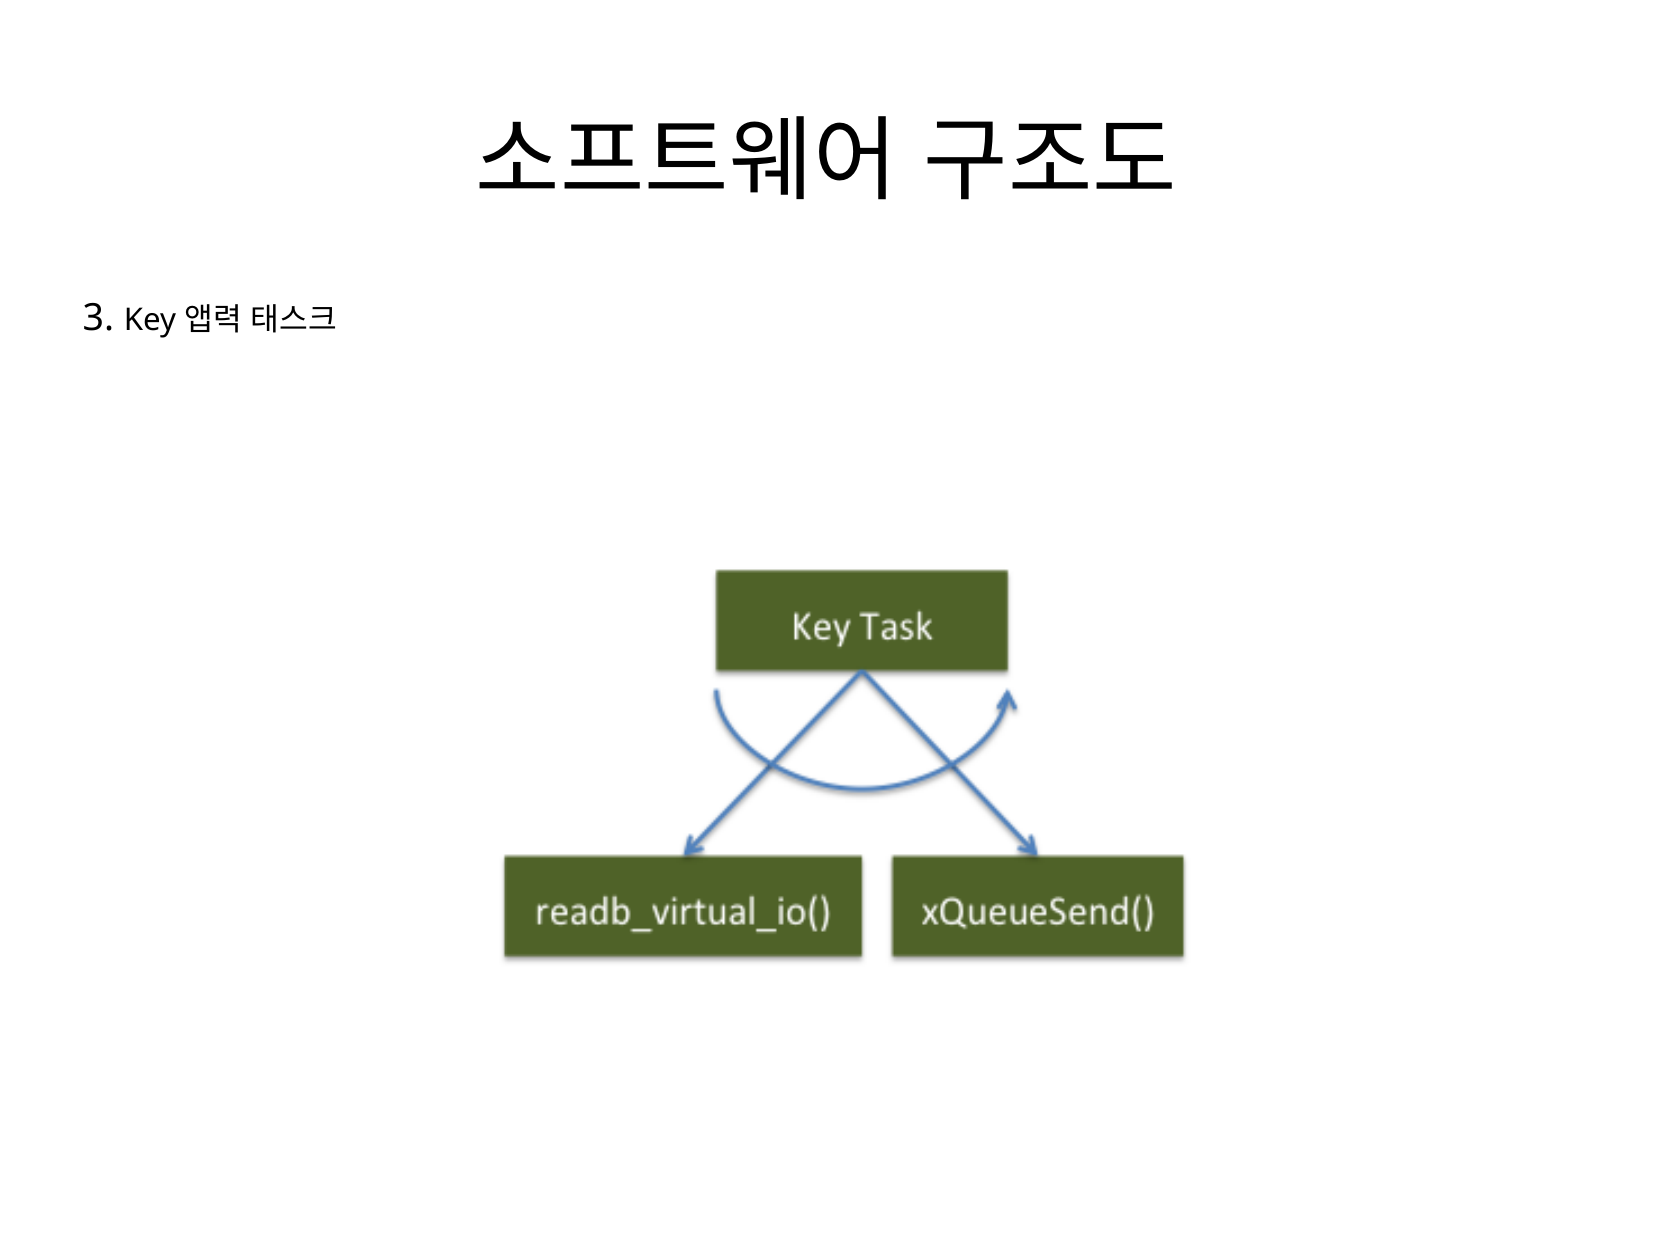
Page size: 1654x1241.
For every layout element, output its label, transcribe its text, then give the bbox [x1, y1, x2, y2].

title 소프트웨어 구조도 [82, 49, 1571, 257]
picture [496, 566, 1193, 969]
list 3. Key 앱력 태스크 [82, 290, 1538, 1010]
